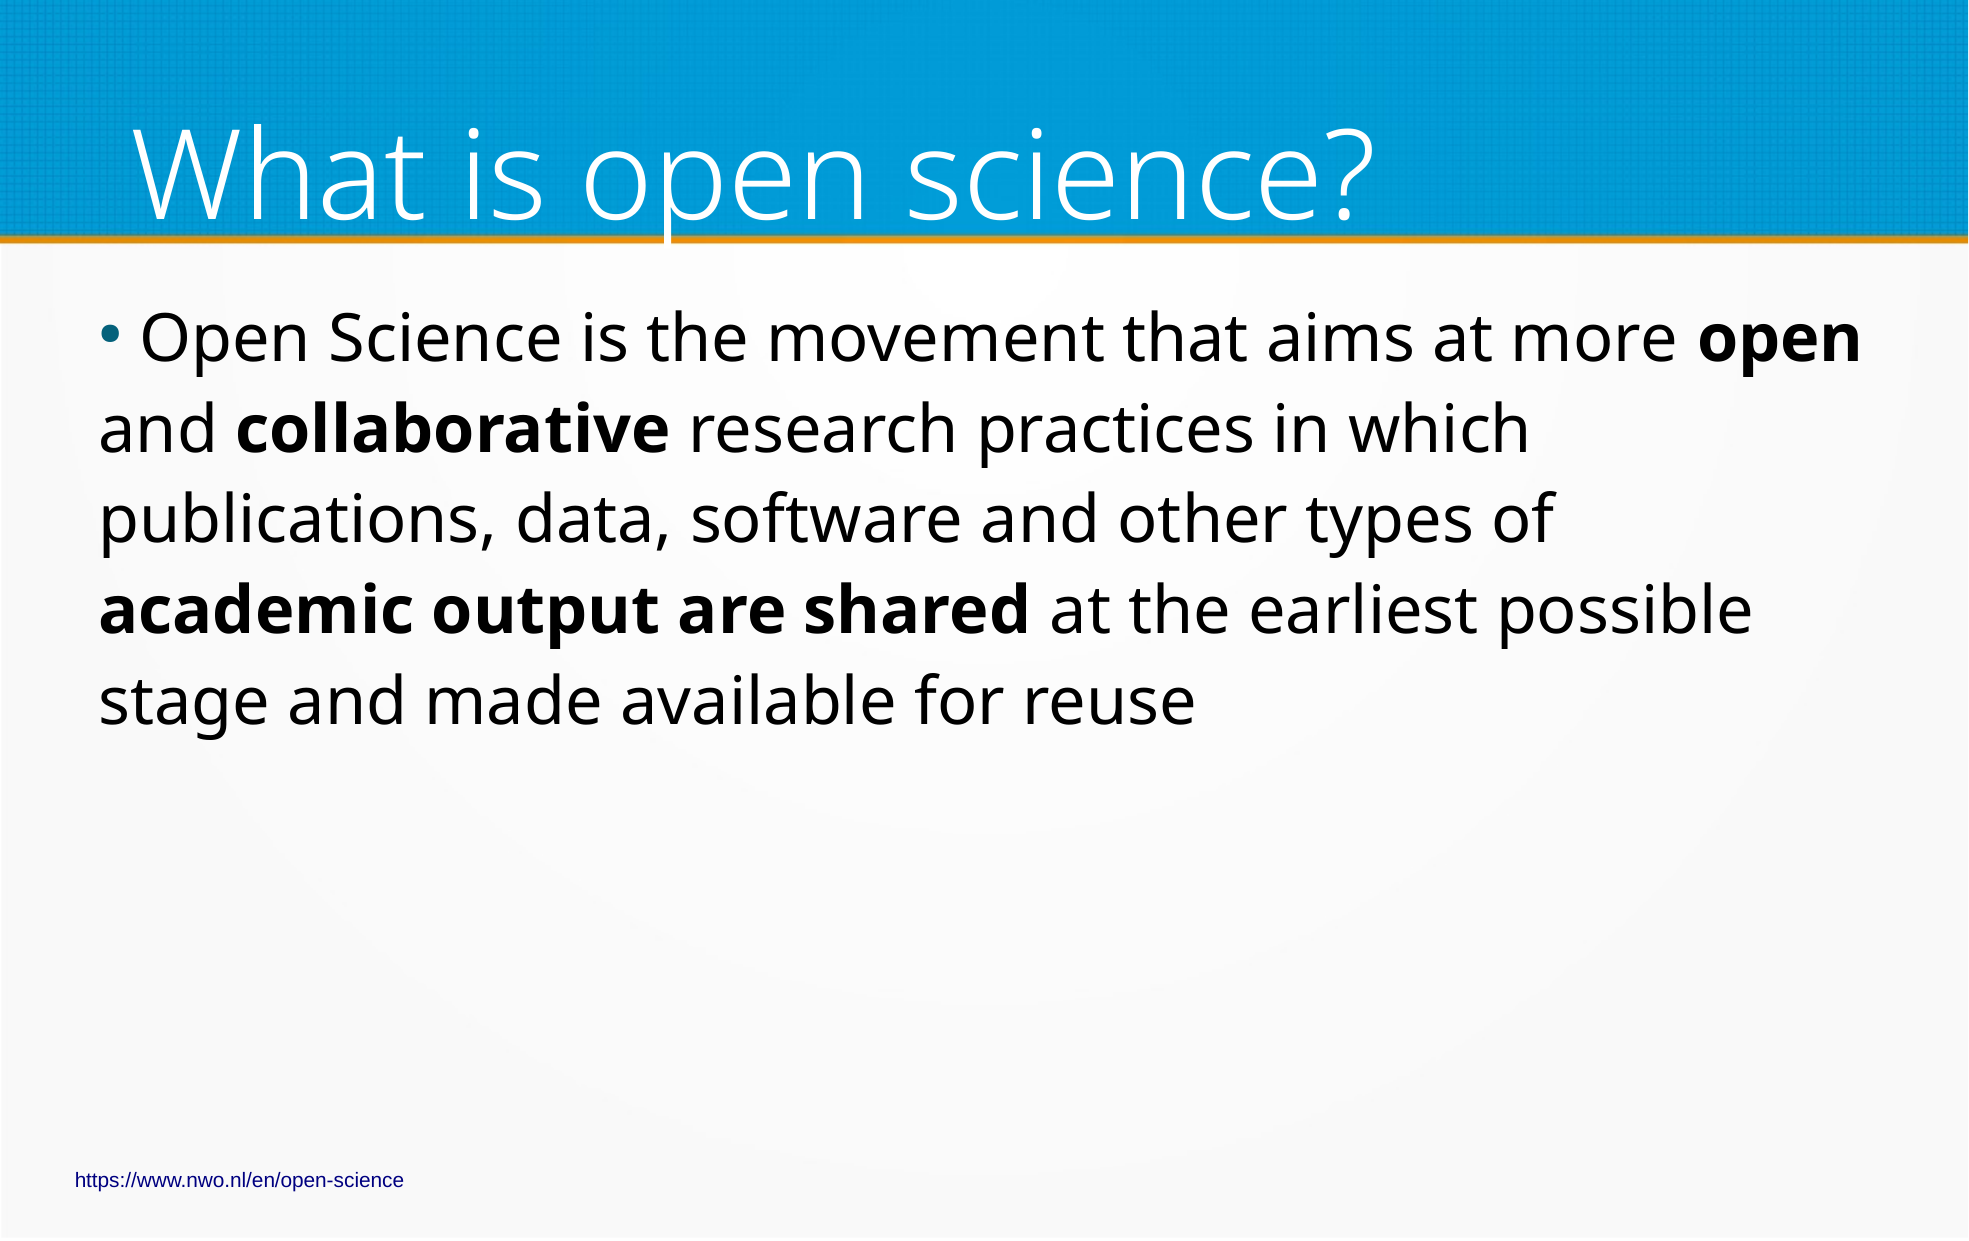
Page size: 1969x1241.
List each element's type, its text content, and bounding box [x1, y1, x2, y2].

picture [0, 233, 1969, 1241]
title What is open science? [98, 49, 1870, 257]
list Open Science is the movement that aims at more open and collaborative research practices in which publications, data, software and other types of academic output are shared at the earliest possible stage and made available for reuse [98, 290, 1870, 1156]
text_box https://www.nwo.nl/en/open-science [60, 1161, 420, 1201]
